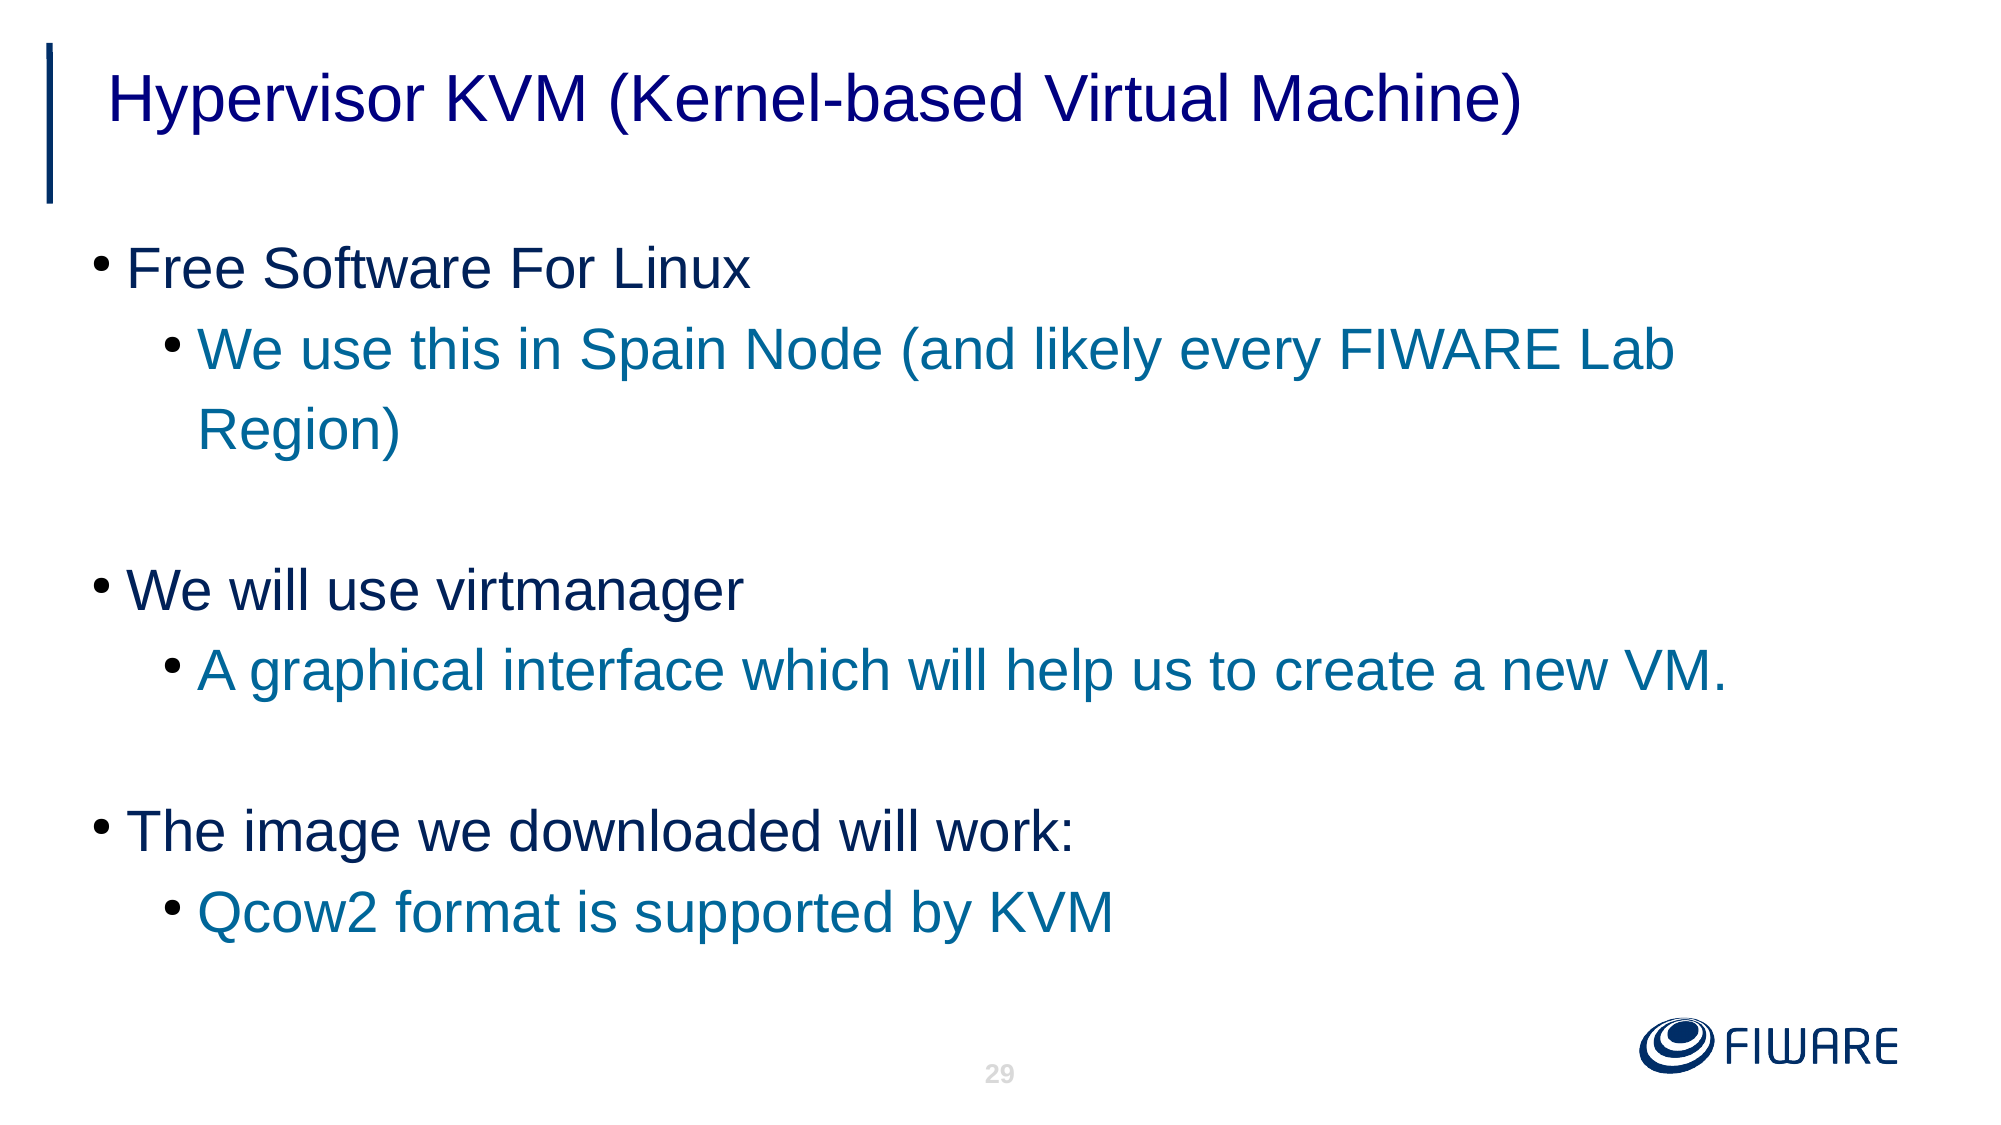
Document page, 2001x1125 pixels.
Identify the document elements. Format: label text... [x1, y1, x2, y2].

title Hypervisor KVM (Kernel-based Virtual Machine) [92, 47, 1704, 250]
slide_number <number> [887, 1042, 1113, 1103]
picture [1635, 1012, 1905, 1077]
text_box Free Software For Linux We use this in Spain Node (and likely every FIWARE Lab Region) We will use virtmanager A graphical interface which will help us to create a new VM. The image we downloaded will work: Qcow2 format is supported by KVM [76, 212, 1902, 952]
